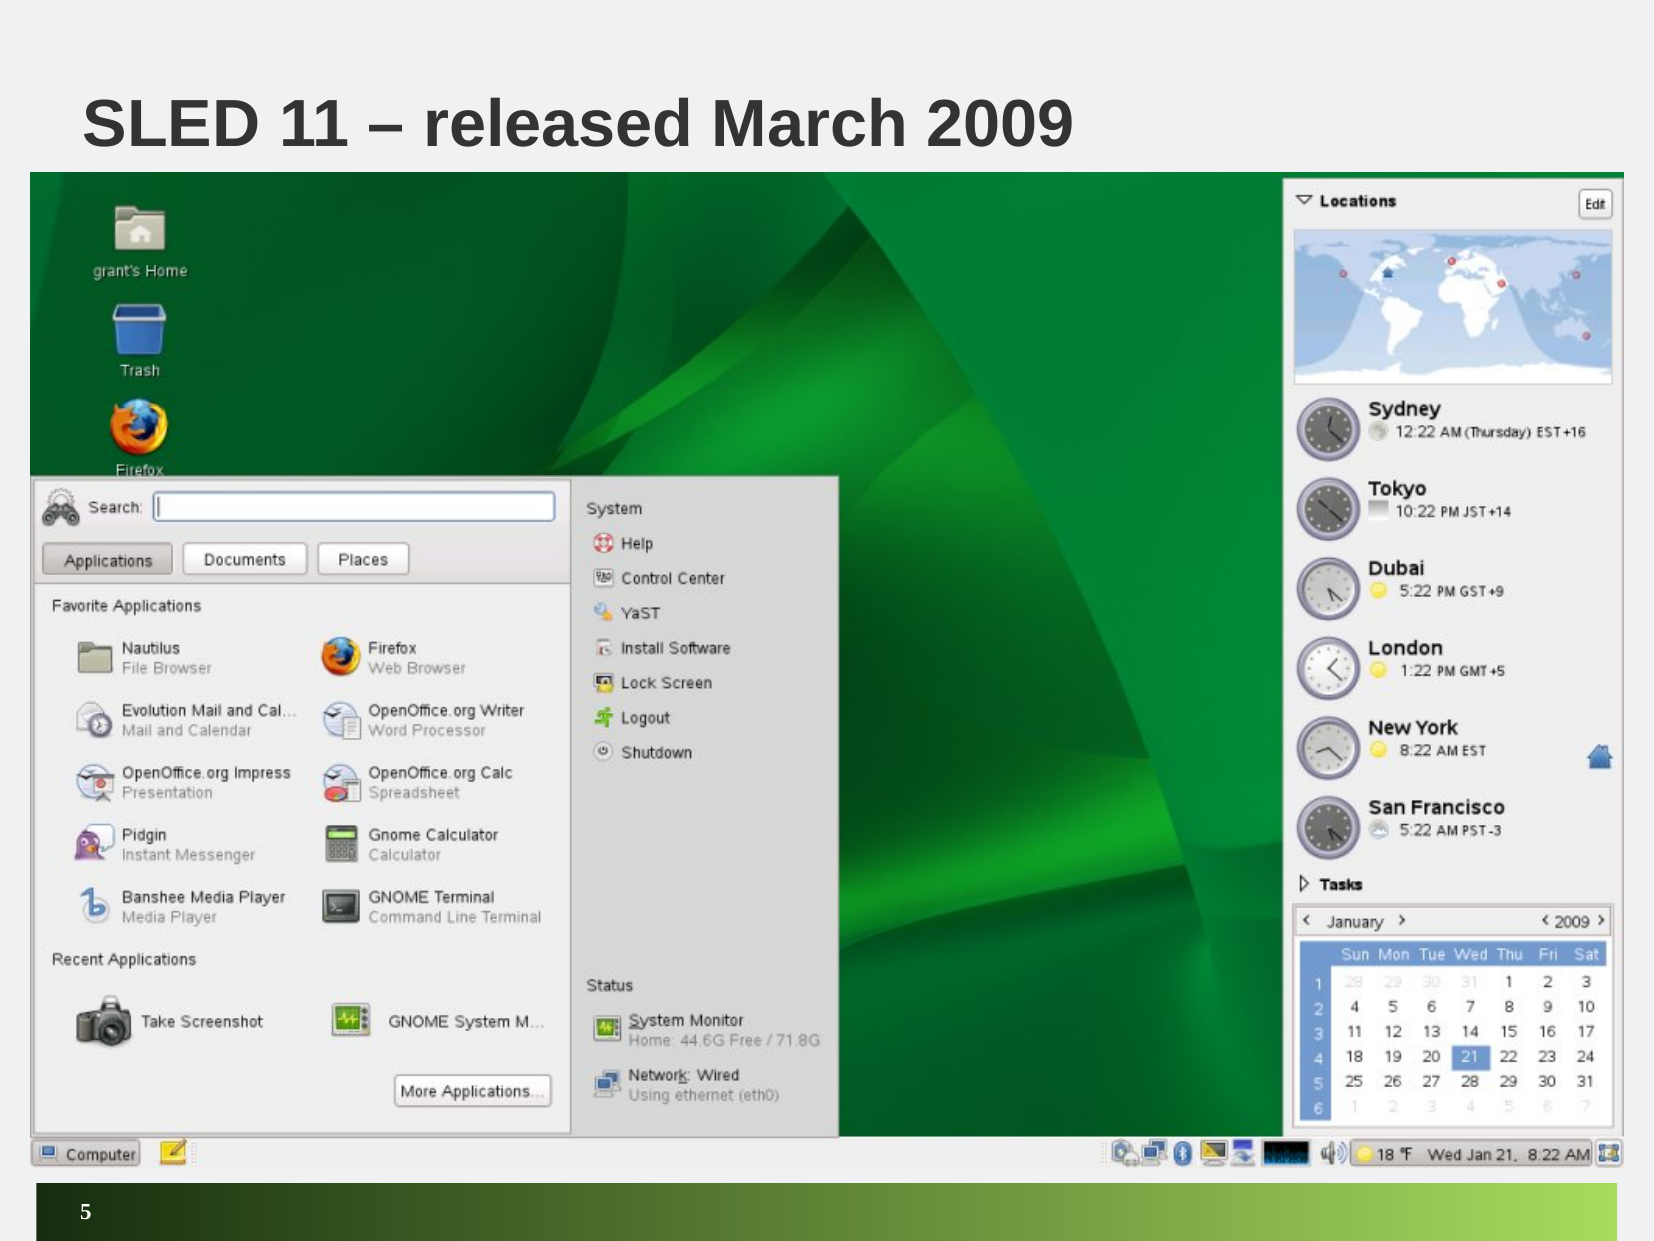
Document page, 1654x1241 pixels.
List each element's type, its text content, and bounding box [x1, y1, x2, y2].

picture [0, 0, 1654, 1241]
title SLED 11 – released March 2009 [82, 49, 1571, 172]
